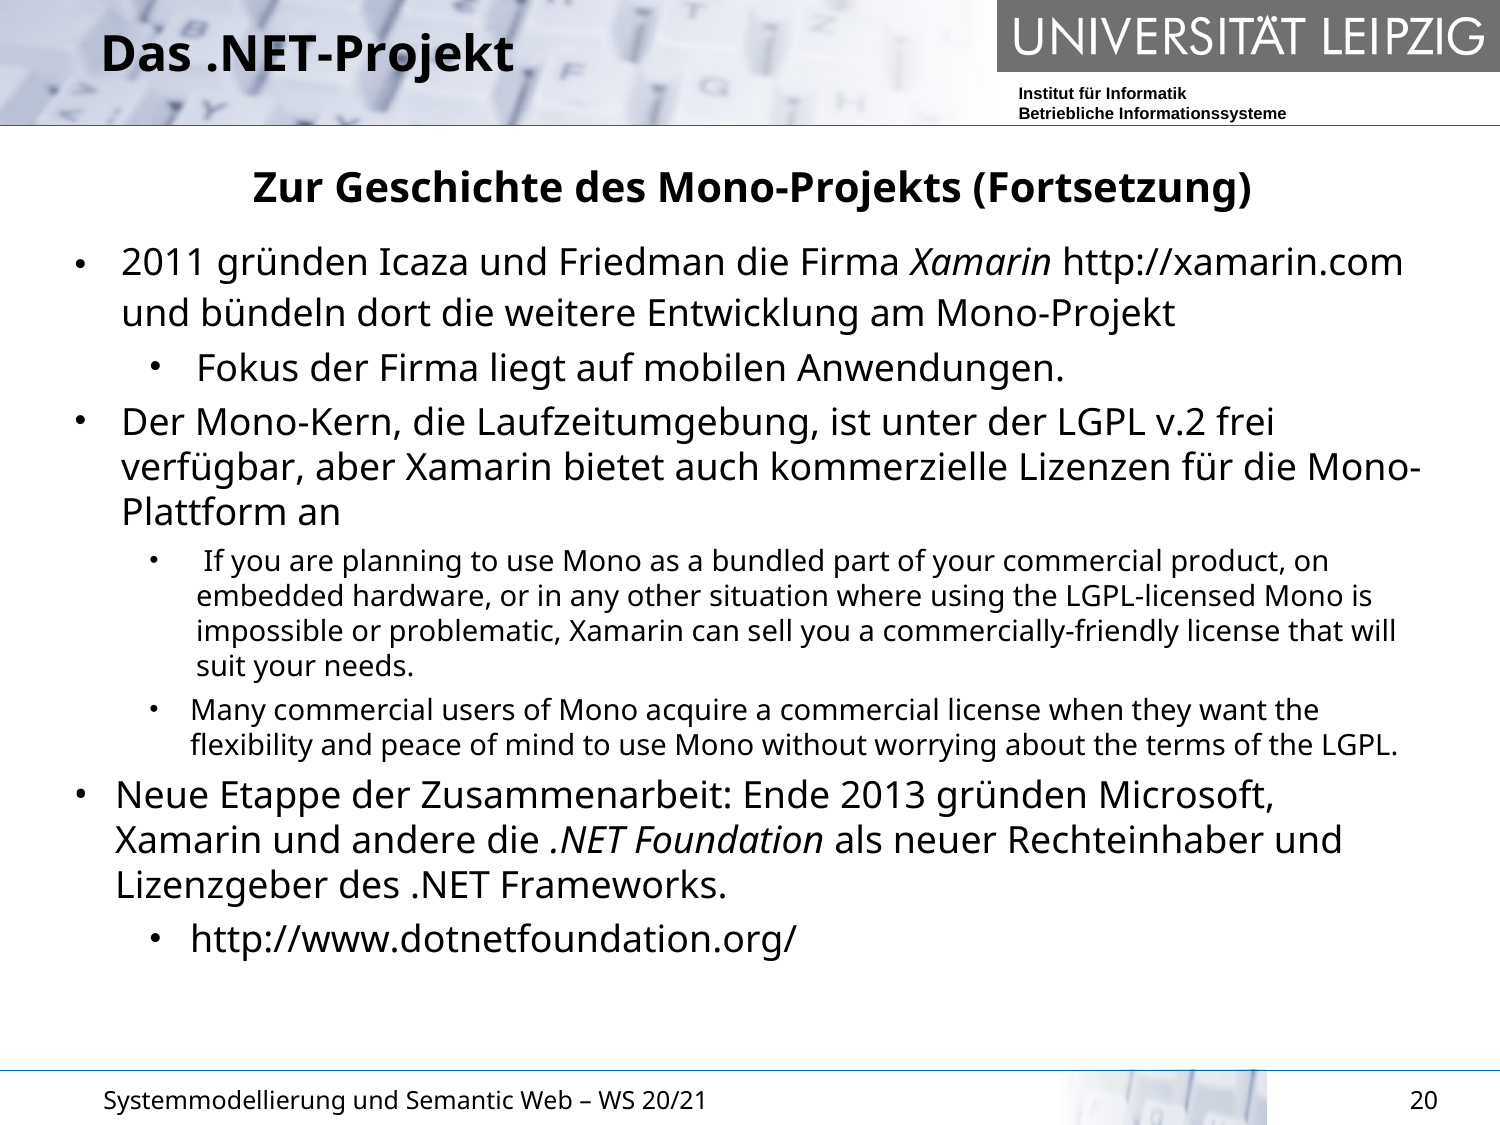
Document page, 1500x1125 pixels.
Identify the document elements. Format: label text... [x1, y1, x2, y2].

picture [1057, 1071, 1267, 1125]
picture [0, 0, 1500, 125]
text_box Zur Geschichte des Mono-Projekts (Fortsetzung) 2011 gründen Icaza und Friedman die Firma Xamarin http://xamarin.com und bündeln dort die weitere Entwicklung am Mono-Projekt Fokus der Firma liegt auf mobilen Anwendungen. Der Mono-Kern, die Laufzeitumgebung, ist unter der LGPL v.2 frei verfügbar, aber Xamarin bietet auch kommerzielle Lizenzen für die Mono-Plattform an If you are planning to use Mono as a bundled part of your commercial product, on embedded hardware, or in any other situation where using the LGPL-licensed Mono is impossible or problematic, Xamarin can sell you a commercially-friendly license that will suit your needs. Many commercial users of Mono acquire a commercial license when they want the flexibility and peace of mind to use Mono without worrying about the terms of the LGPL. Neue Etappe der Zusammenarbeit: Ende 2013 gründen Microsoft, Xamarin und andere die .NET Foundation als neuer Rechteinhaber und Lizenzgeber des .NET Frameworks. http://www.dotnetfoundation.org/ [59, 153, 1447, 968]
text_box Das .NET-Projekt [85, 13, 531, 90]
